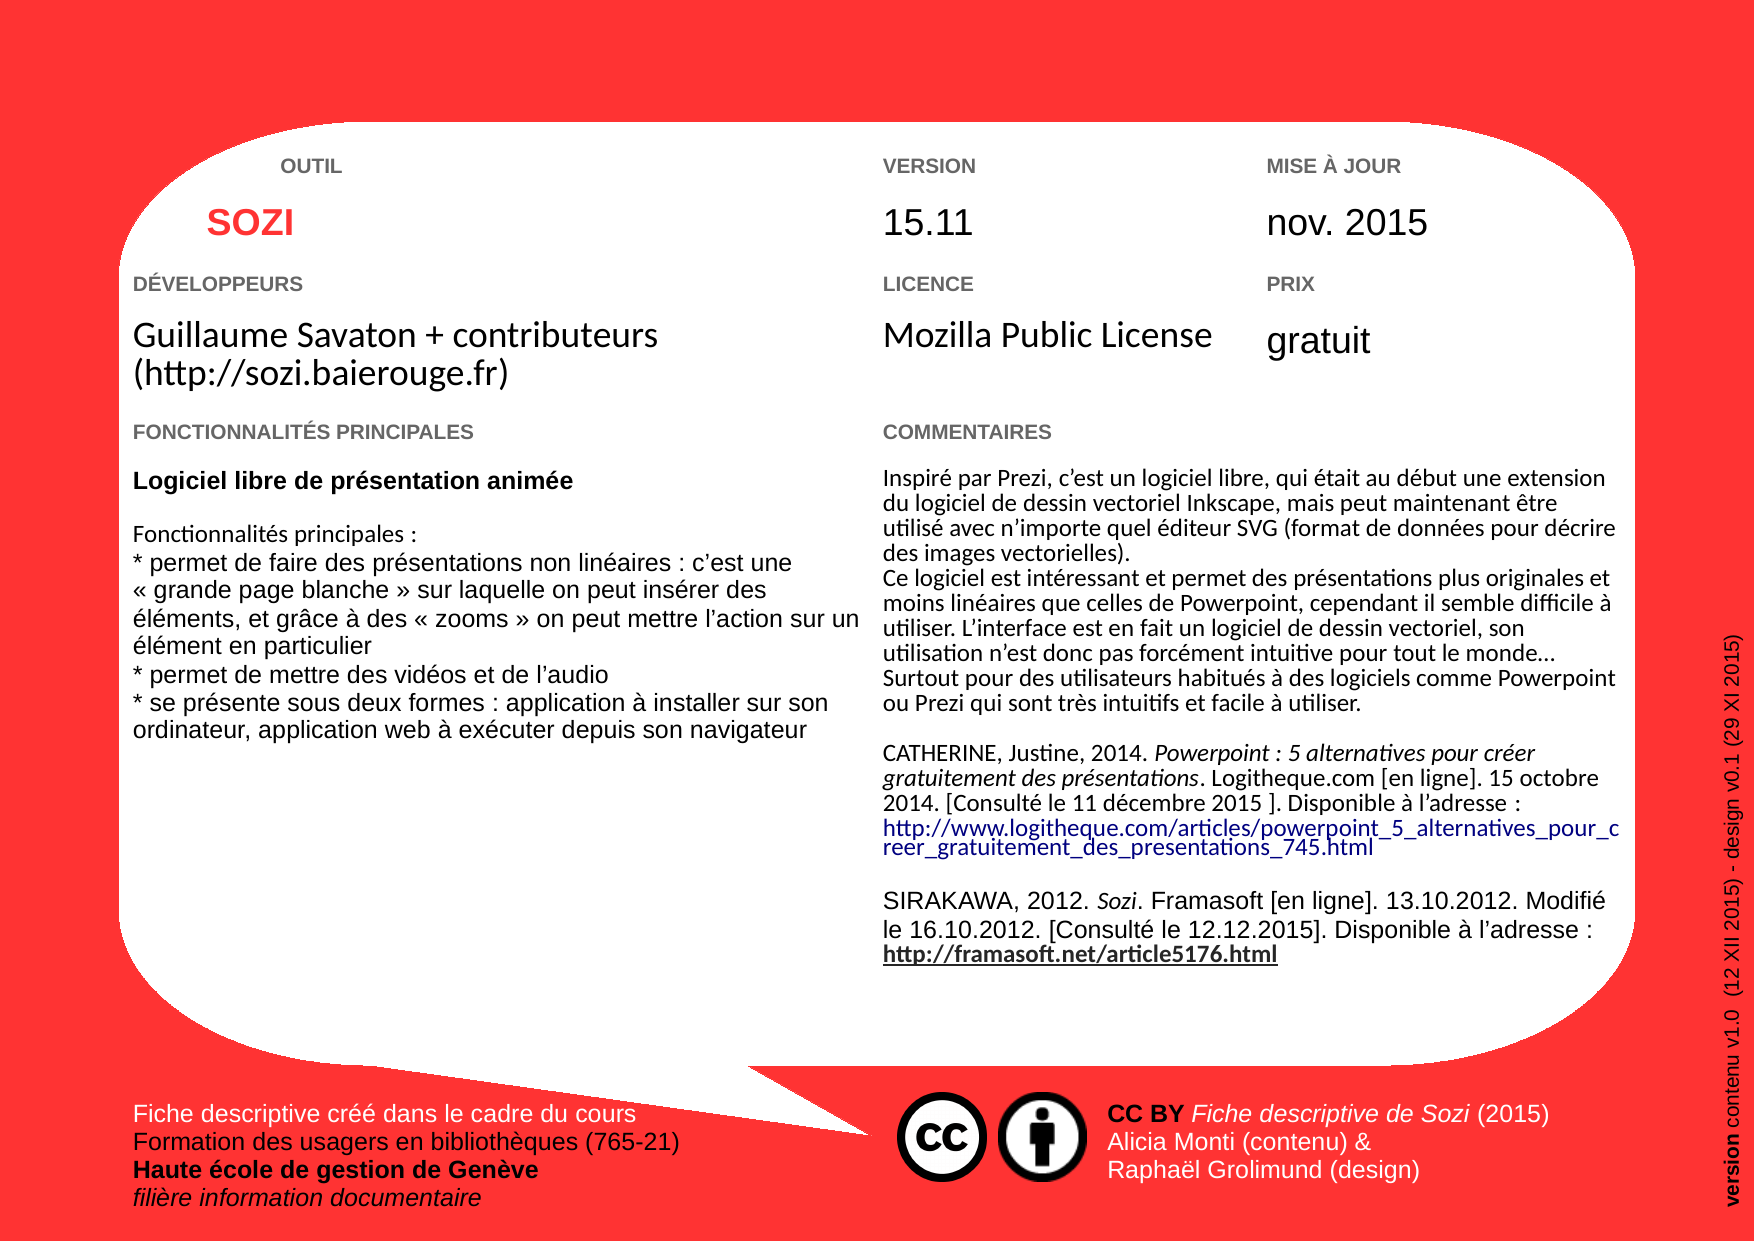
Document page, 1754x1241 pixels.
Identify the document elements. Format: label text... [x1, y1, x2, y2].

text_box LICENCE Mozilla Public License [868, 265, 1252, 397]
text_box [0, 0, 1754, 1241]
text_box PRIX gratuit [1251, 265, 1636, 393]
picture [998, 1092, 1087, 1182]
text_box COMMENTAIRES Inspiré par Prezi, c’est un logiciel libre, qui était au début une extension du logiciel de dessin vectoriel Inkscape, mais peut maintenant être utilisé avec n’importe quel éditeur SVG (format de données pour décrire des images vectorielles). Ce logiciel est intéressant et permet des présentations plus originales et moins linéaires que celles de Powerpoint, cependant il semble difficile à utiliser. L’interface est en fait un logiciel de dessin vectoriel, son utilisation n’est donc pas forcément intuitive pour tout le monde… Surtout pour des utilisateurs habitués à des logiciels comme Powerpoint ou Prezi qui sont très intuitifs et facile à utiliser. CATHERINE, Justine, 2014. Powerpoint : 5 alternatives pour créer gratuitement des présentations. Logitheque.com [en ligne]. 15 octobre 2014. [Consulté le 11 décembre 2015 ]. Disponible à l’adresse : http://www.logitheque.com/articles/powerpoint_5_alternatives_pour_creer_gratuitement_des_presentations_745.html SIRAKAWA, 2012. Sozi. Framasoft [en ligne]. 13.10.2012. Modifié le 16.10.2012. [Consulté le 12.12.2015]. Disponible à l’adresse : http://framasoft.net/article5176.html [868, 413, 1636, 1082]
text_box CC BY Fiche descriptive de Sozi (2015) Alicia Monti (contenu) & Raphaël Grolimund (design) [1092, 1092, 1678, 1193]
picture [897, 1092, 987, 1182]
text_box Fiche descriptive créé dans le cadre du cours Formation des usagers en bibliothèques (765-21) Haute école de gestion de Genève filière information documentaire [118, 1092, 869, 1240]
text_box FONCTIONNALITÉS PRINCIPALES Logiciel libre de présentation animée Fonctionnalités principales : * permet de faire des présentations non linéaires : c’est une « grande page blanche » sur laquelle on peut insérer des éléments, et grâce à des « zooms » on peut mettre l’action sur un élément en particulier * permet de mettre des vidéos et de l’audio * se présente sous deux formes : application à installer sur son ordinateur, application web à exécuter depuis son navigateur [118, 413, 886, 1004]
text_box OUTIL SOZI [118, 147, 868, 251]
text_box DÉVELOPPEURS Guillaume Savaton + contributeurs (http://sozi.baierouge.fr) [118, 265, 869, 413]
text_box MISE À JOUR nov. 2015 [1251, 147, 1636, 251]
text_box version contenu v1.0 (12 XII 2015) - design v0.1 (29 XI 2015) [1712, 496, 1754, 1223]
text_box VERSION 15.11 [868, 147, 1252, 265]
